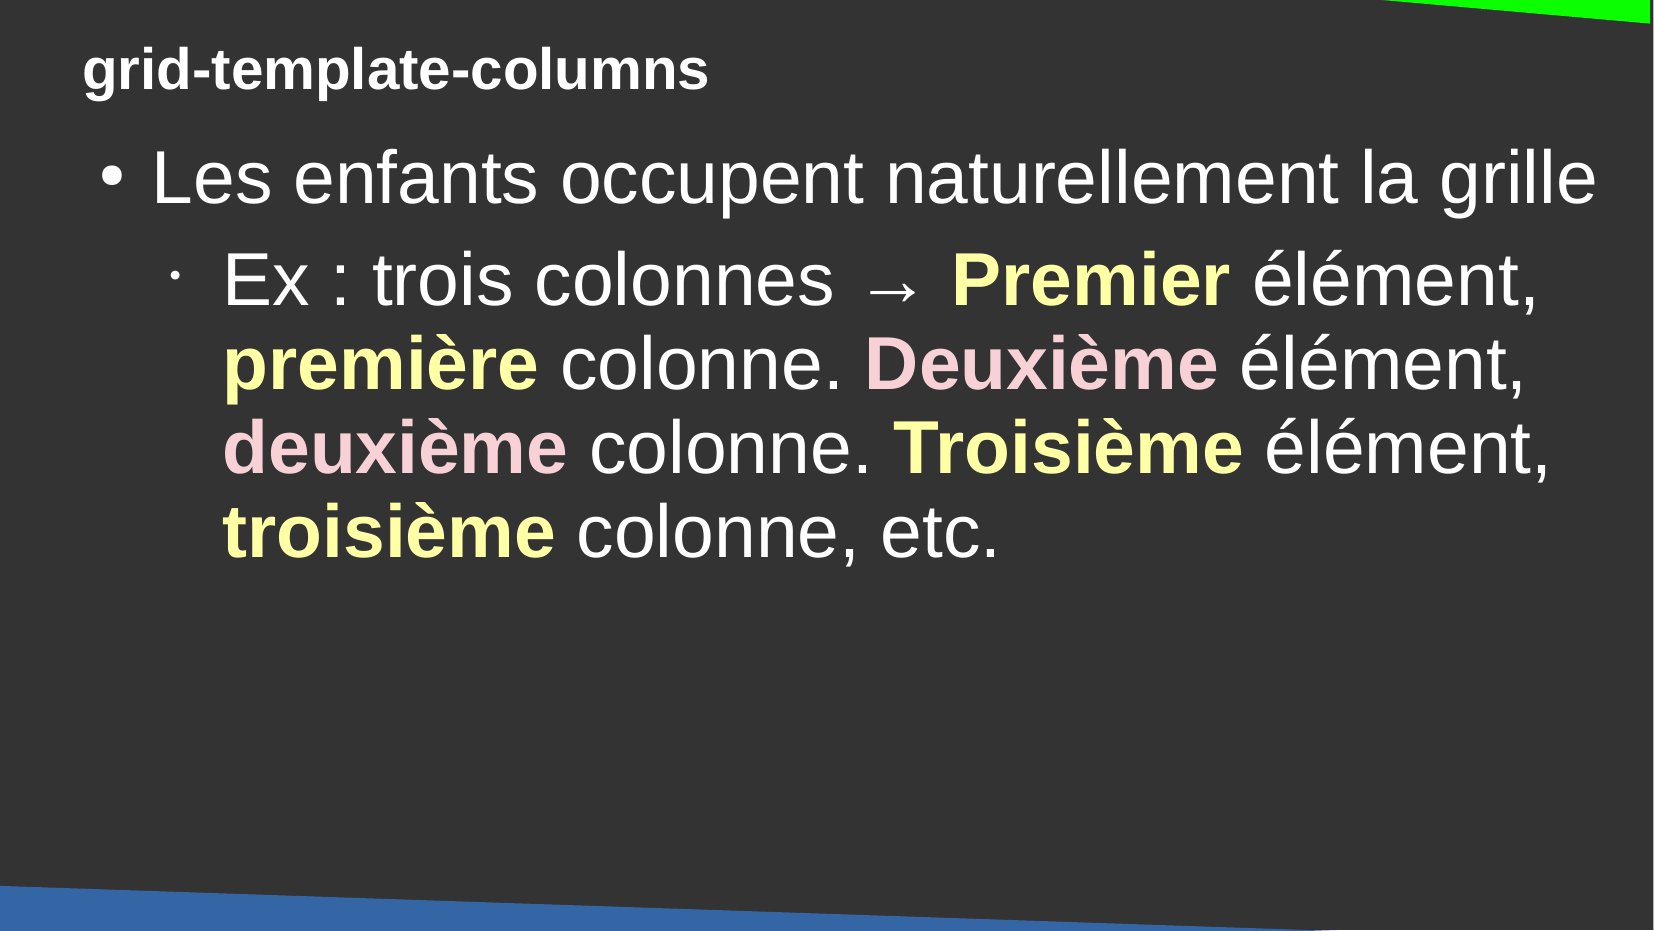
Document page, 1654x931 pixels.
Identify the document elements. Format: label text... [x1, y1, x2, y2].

list Les enfants occupent naturellement la grille Ex : trois colonnes → Premier élément, première colonne. Deuxième élément, deuxième colonne. Troisième élément, troisième colonne, etc. [80, 135, 1620, 827]
text_box [0, 885, 1337, 931]
text_box [1381, 0, 1651, 24]
title grid-template-columns [82, 37, 1571, 122]
